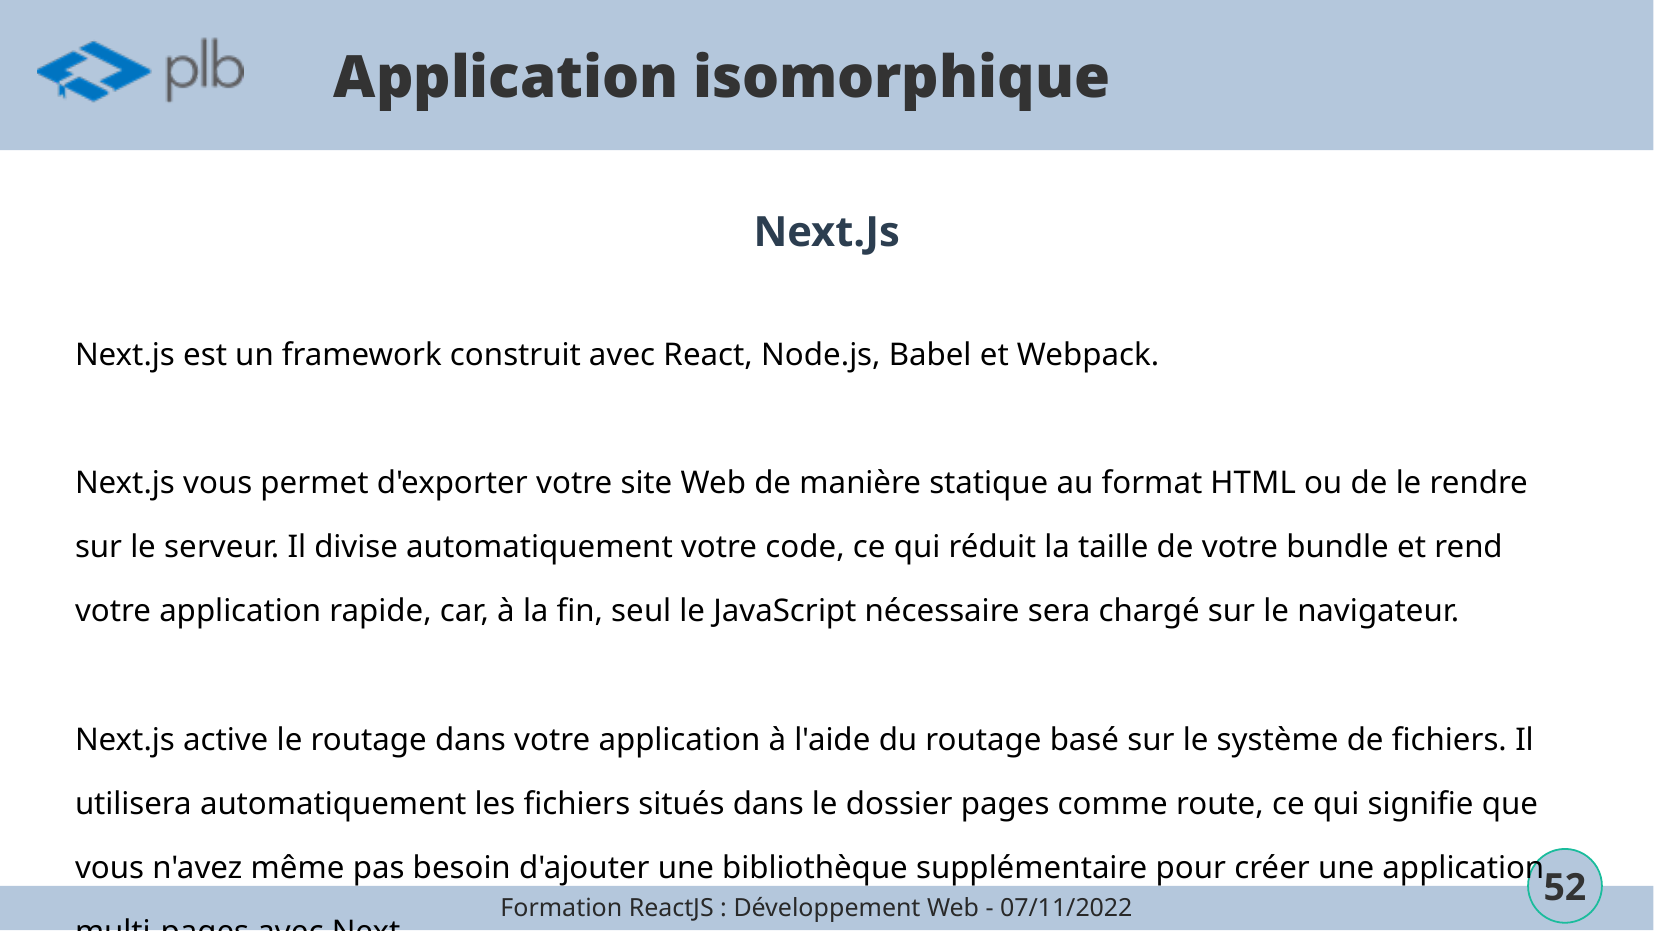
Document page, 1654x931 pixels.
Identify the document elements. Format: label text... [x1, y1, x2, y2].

picture [37, 33, 244, 113]
text_box Next.Js [59, 201, 1595, 244]
text_box Formation ReactJS : Développement Web - 07/11/2022 [461, 888, 1173, 926]
text_box Next.js est un framework construit avec React, Node.js, Babel et Webpack. Next.js vous permet d'exporter votre site Web de manière statique au format HTML ou de le rendre sur le serveur. Il divise automatiquement votre code, ce qui réduit la taille de votre bundle et rend votre application rapide, car, à la fin, seul le JavaScript nécessaire sera chargé sur le navigateur. Next.js active le routage dans votre application à l'aide du routage basé sur le système de fichiers. Il utilisera automatiquement les fichiers situés dans le dossier pages comme route, ce qui signifie que vous n'avez même pas besoin d'ajouter une bibliothèque supplémentaire pour créer une application multi-pages avec Next. [75, 310, 1576, 849]
title Application isomorphique [333, 0, 1613, 151]
